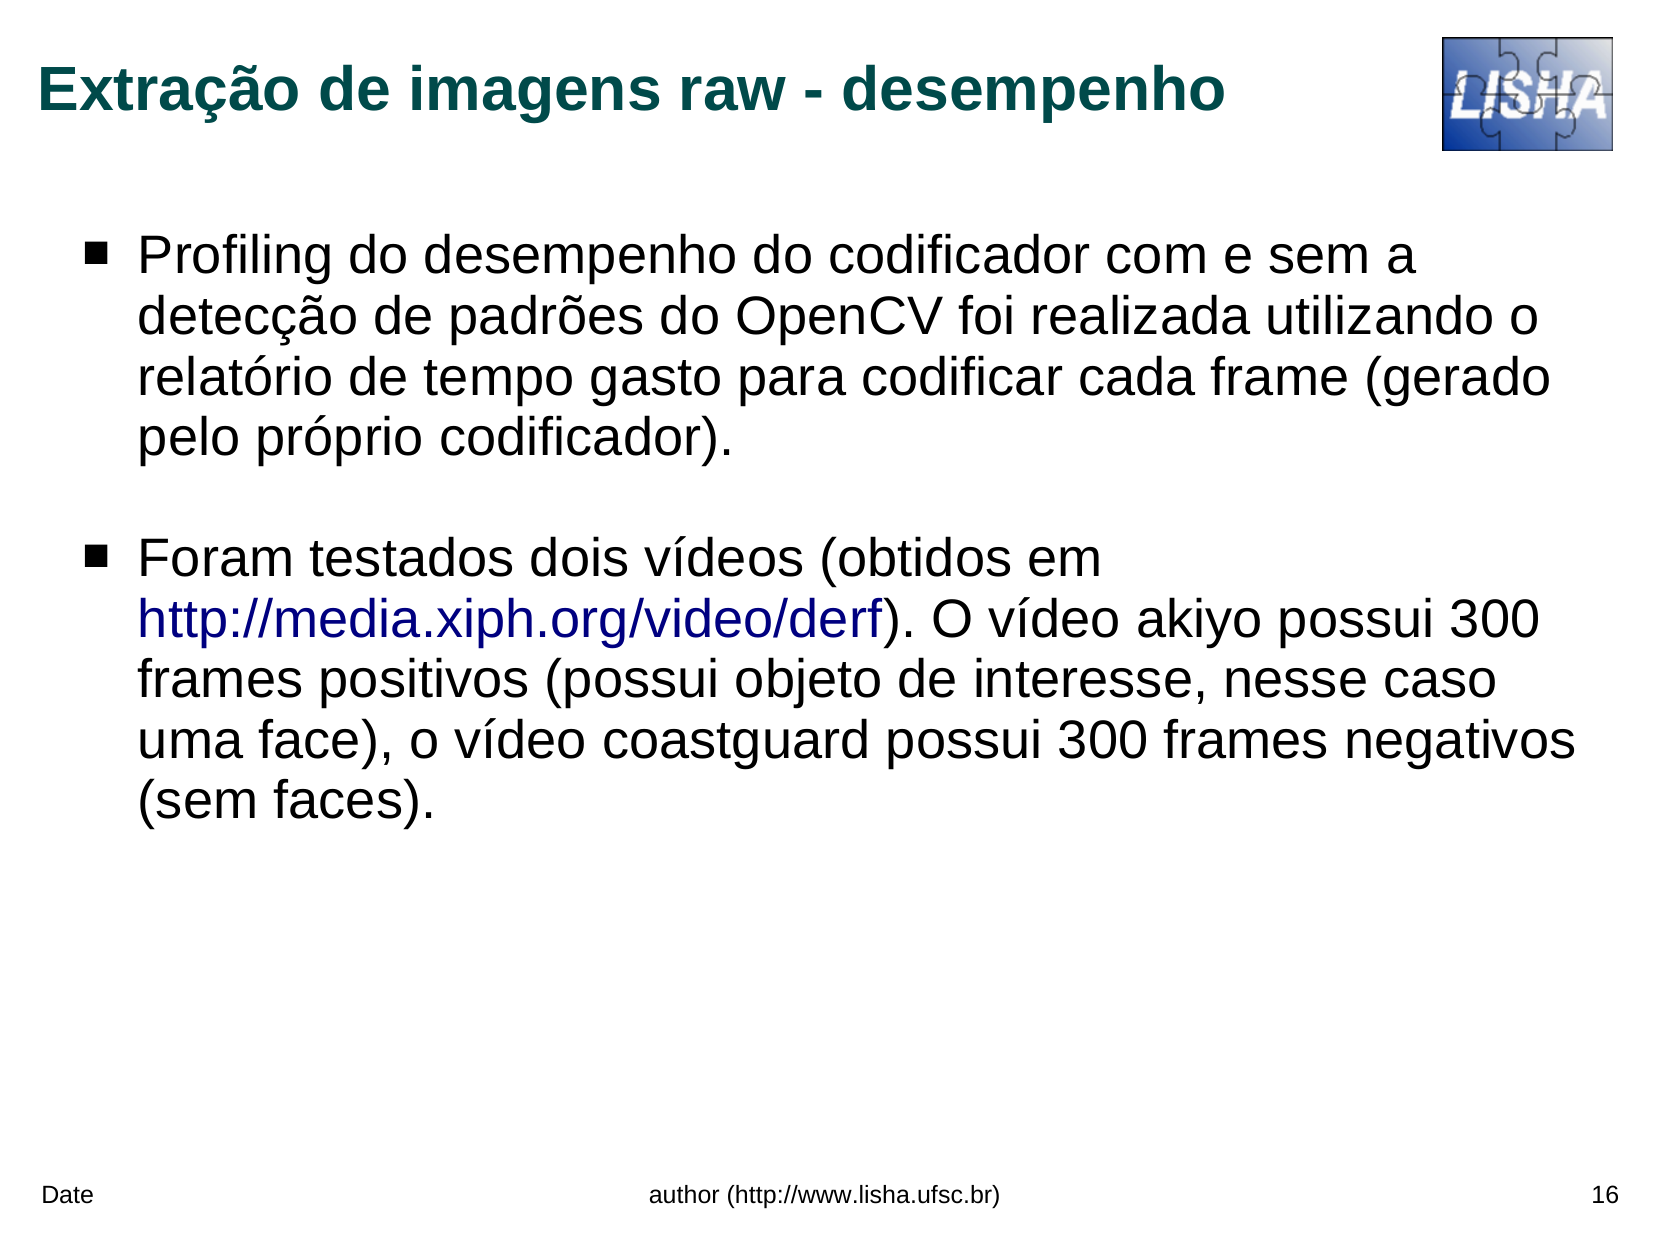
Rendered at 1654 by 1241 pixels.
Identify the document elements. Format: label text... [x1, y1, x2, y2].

picture [1442, 37, 1613, 151]
title Extração de imagens raw - desempenho [37, 37, 1426, 151]
list Profiling do desempenho do codificador com e sem a detecção de padrões do OpenCV foi realizada utilizando o relatório de tempo gasto para codificar cada frame (gerado pelo próprio codificador). Foram testados dois vídeos (obtidos em http://media.xiph.org/video/derf). O vídeo akiyo possui 300 frames positivos (possui objeto de interesse, nesse caso uma face), o vídeo coastguard possui 300 frames negativos (sem faces). [37, 225, 1613, 1163]
